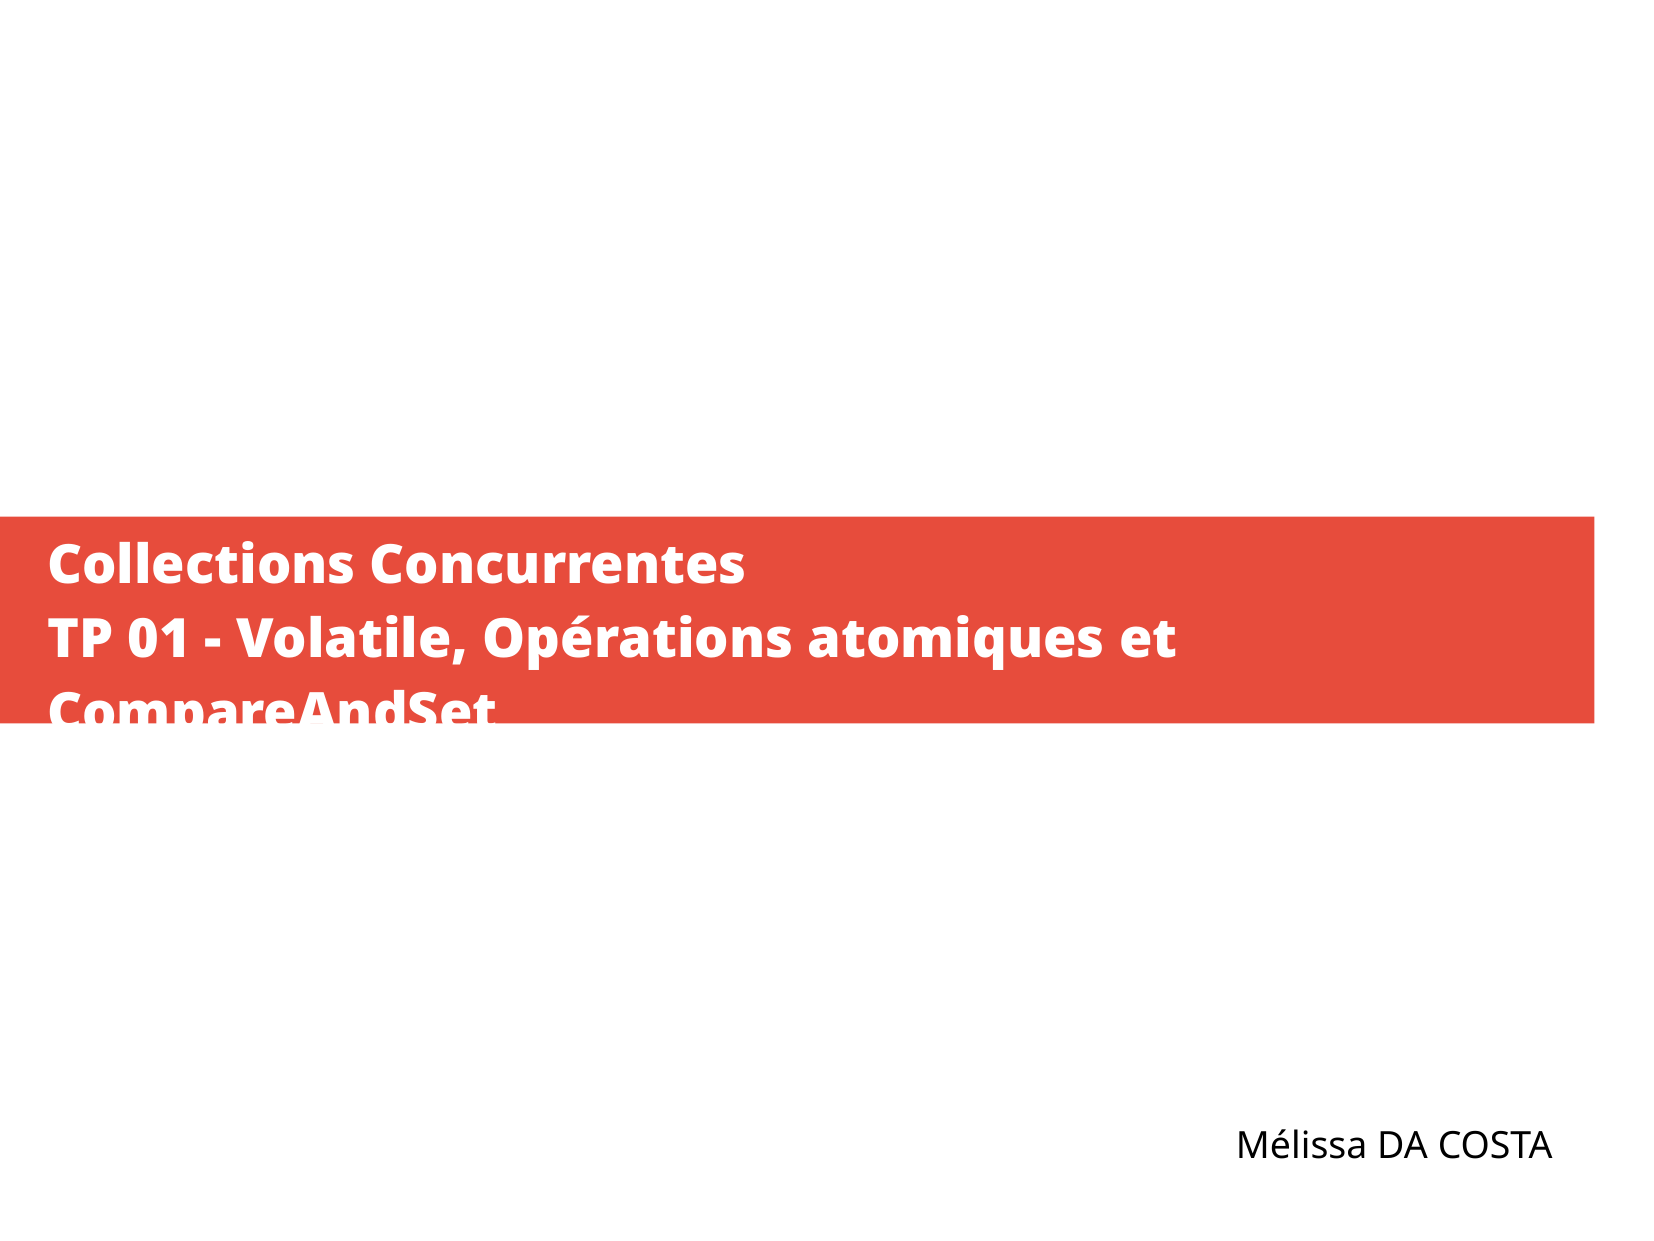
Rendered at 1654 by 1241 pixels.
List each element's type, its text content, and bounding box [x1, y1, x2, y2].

text_box Mélissa DA COSTA [1211, 1111, 1595, 1182]
title Collections Concurrentes TP 01 - Volatile, Opérations atomiques et CompareAndSet [47, 525, 1583, 674]
